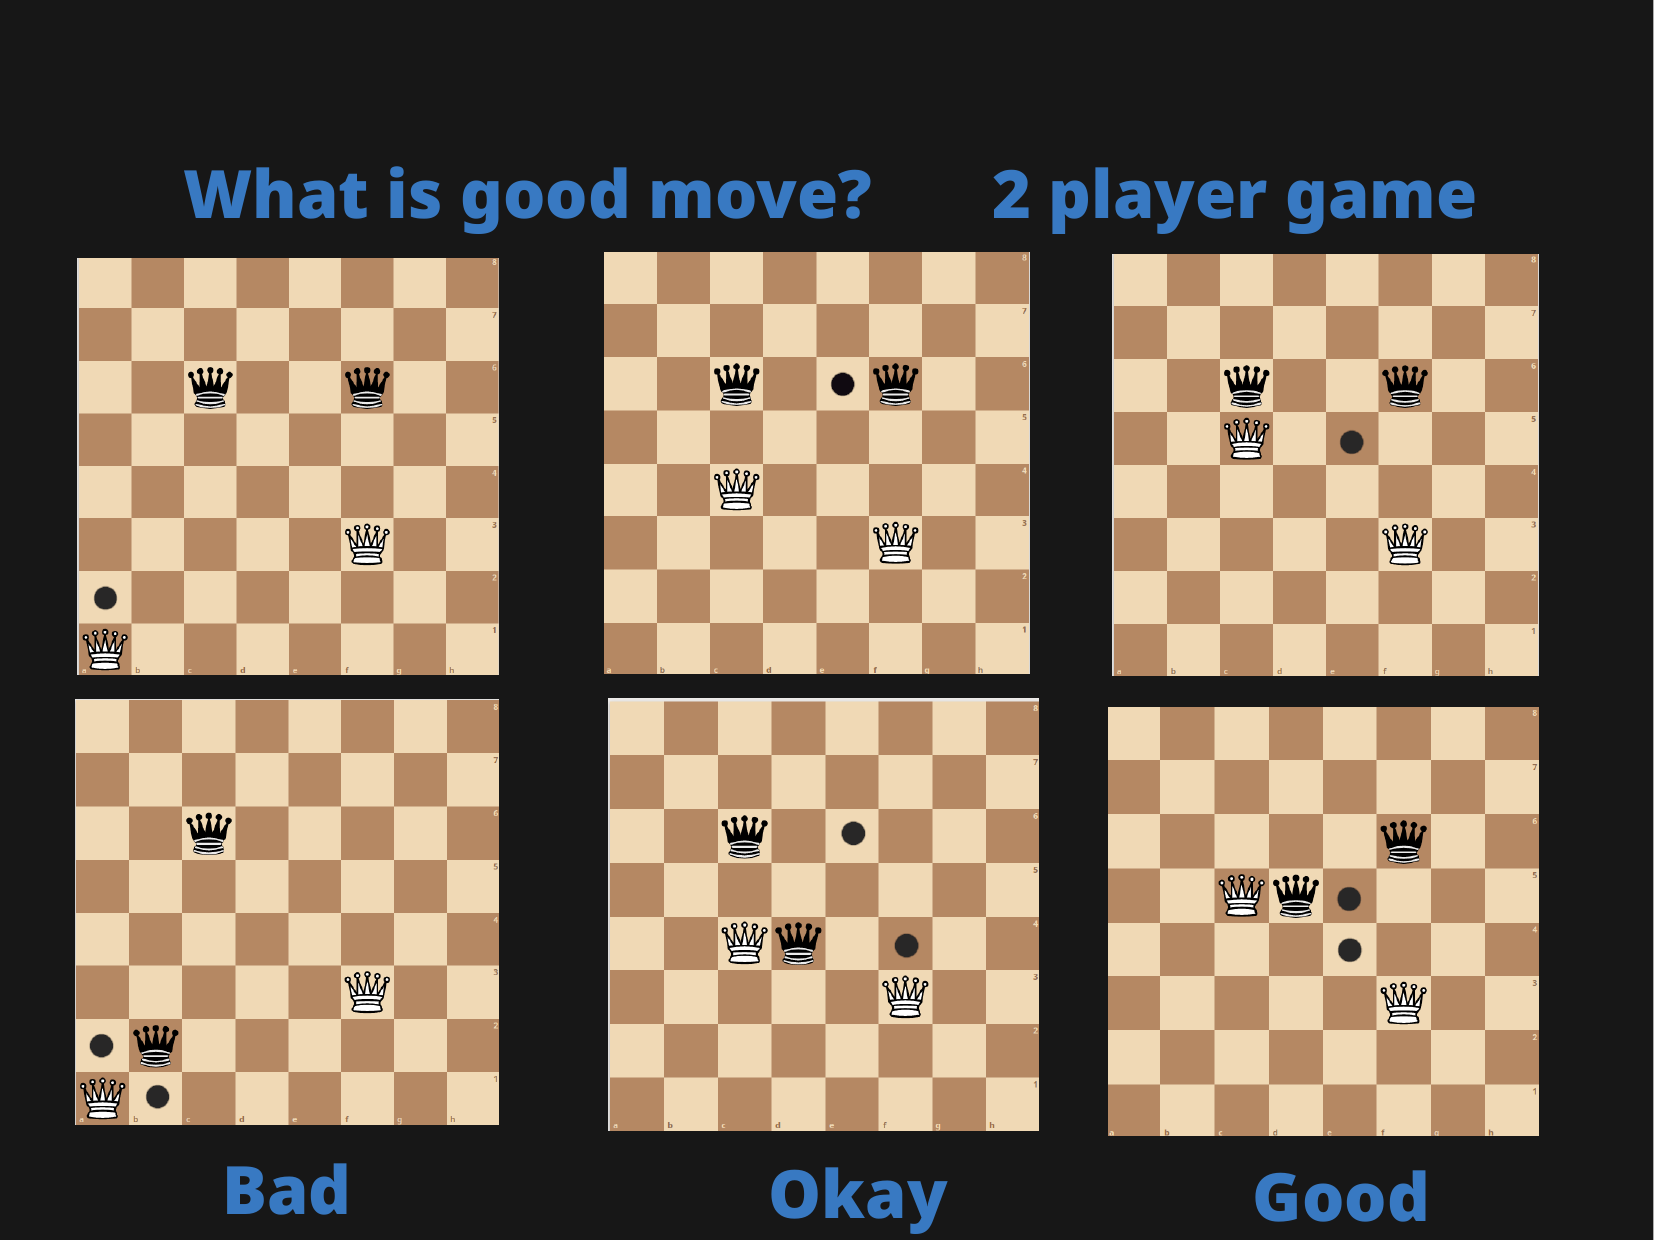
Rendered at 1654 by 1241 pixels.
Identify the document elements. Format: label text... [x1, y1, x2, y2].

picture [608, 698, 1039, 1131]
text_box Bad [175, 1136, 399, 1241]
picture [77, 289, 499, 675]
text_box Okay [694, 1131, 1022, 1241]
text_box What is good move? 2 player game [77, 96, 1586, 289]
picture [1112, 289, 1539, 676]
picture [75, 699, 499, 1125]
picture [604, 289, 1030, 674]
picture [1108, 707, 1539, 1136]
text_box Good [1178, 1136, 1505, 1241]
